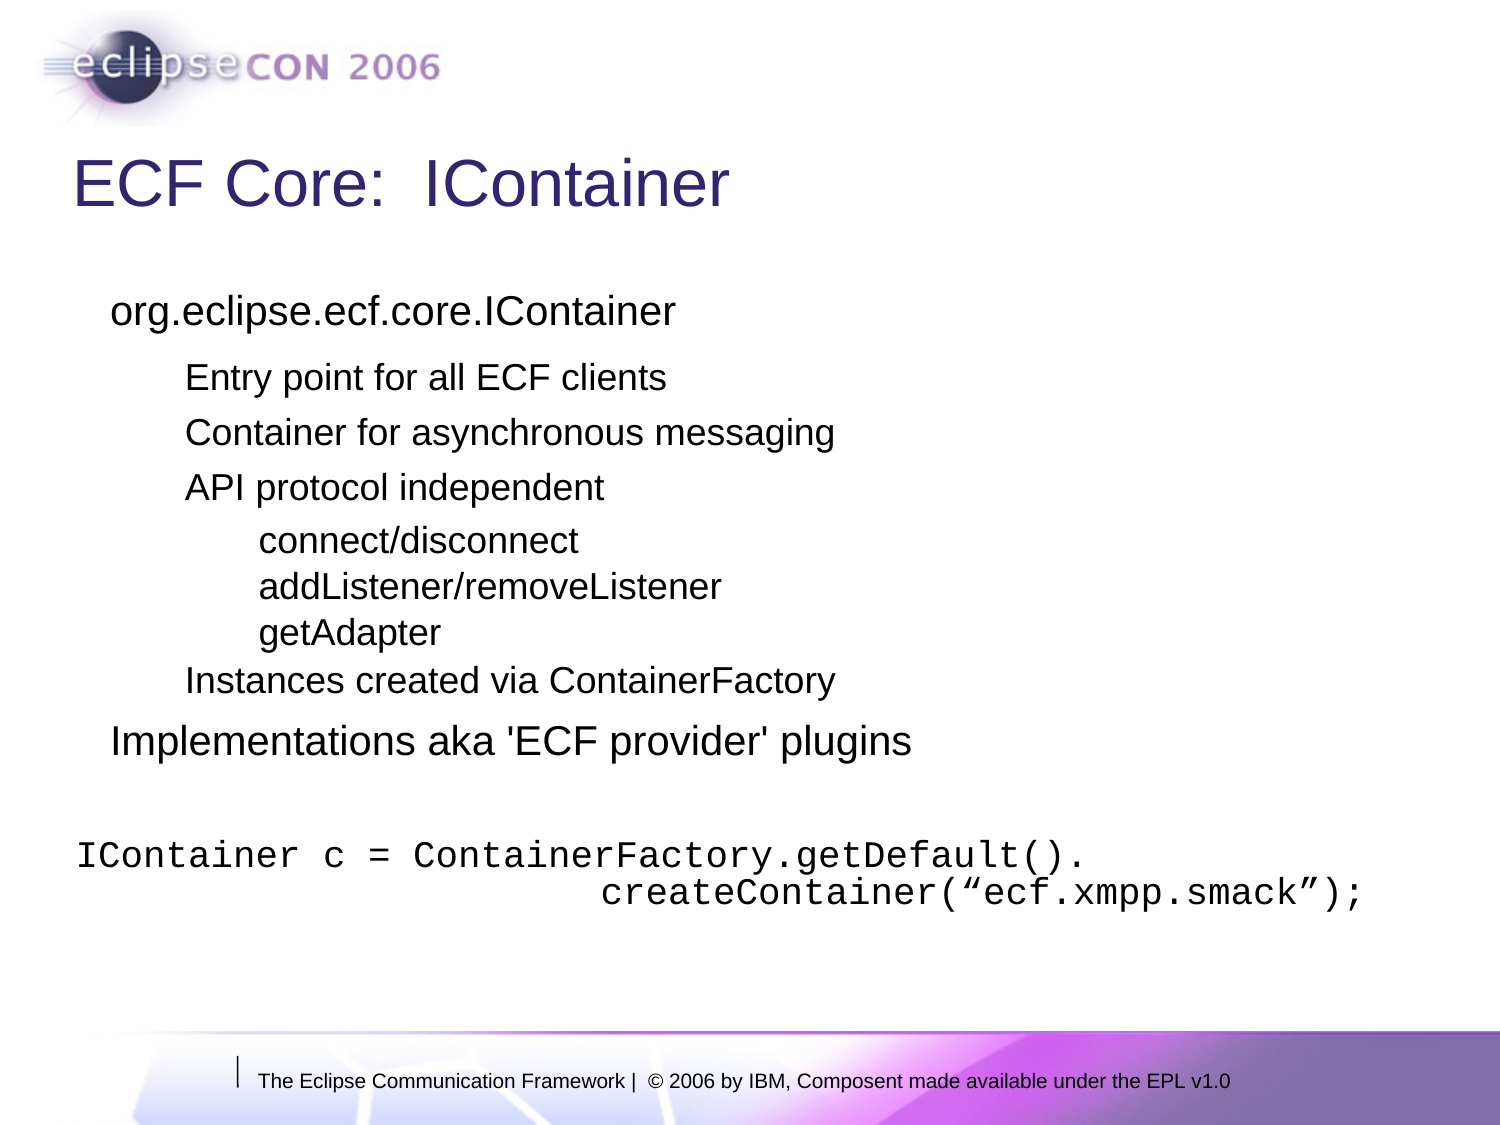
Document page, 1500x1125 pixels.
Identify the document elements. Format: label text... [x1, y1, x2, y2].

picture [31, 10, 1040, 126]
text_box IContainer c = ContainerFactory.getDefault(). createContainer(“ecf.xmpp.smack”); [60, 830, 1435, 980]
title ECF Core: IContainer [72, 150, 1425, 226]
list org.eclipse.ecf.core.IContainer Entry point for all ECF clients Container for asynchronous messaging API protocol independent connect/disconnect addListener/removeListener getAdapter Instances created via ContainerFactory Implementations aka 'ECF provider' plugins [108, 291, 1378, 775]
picture [0, 1031, 1500, 1125]
